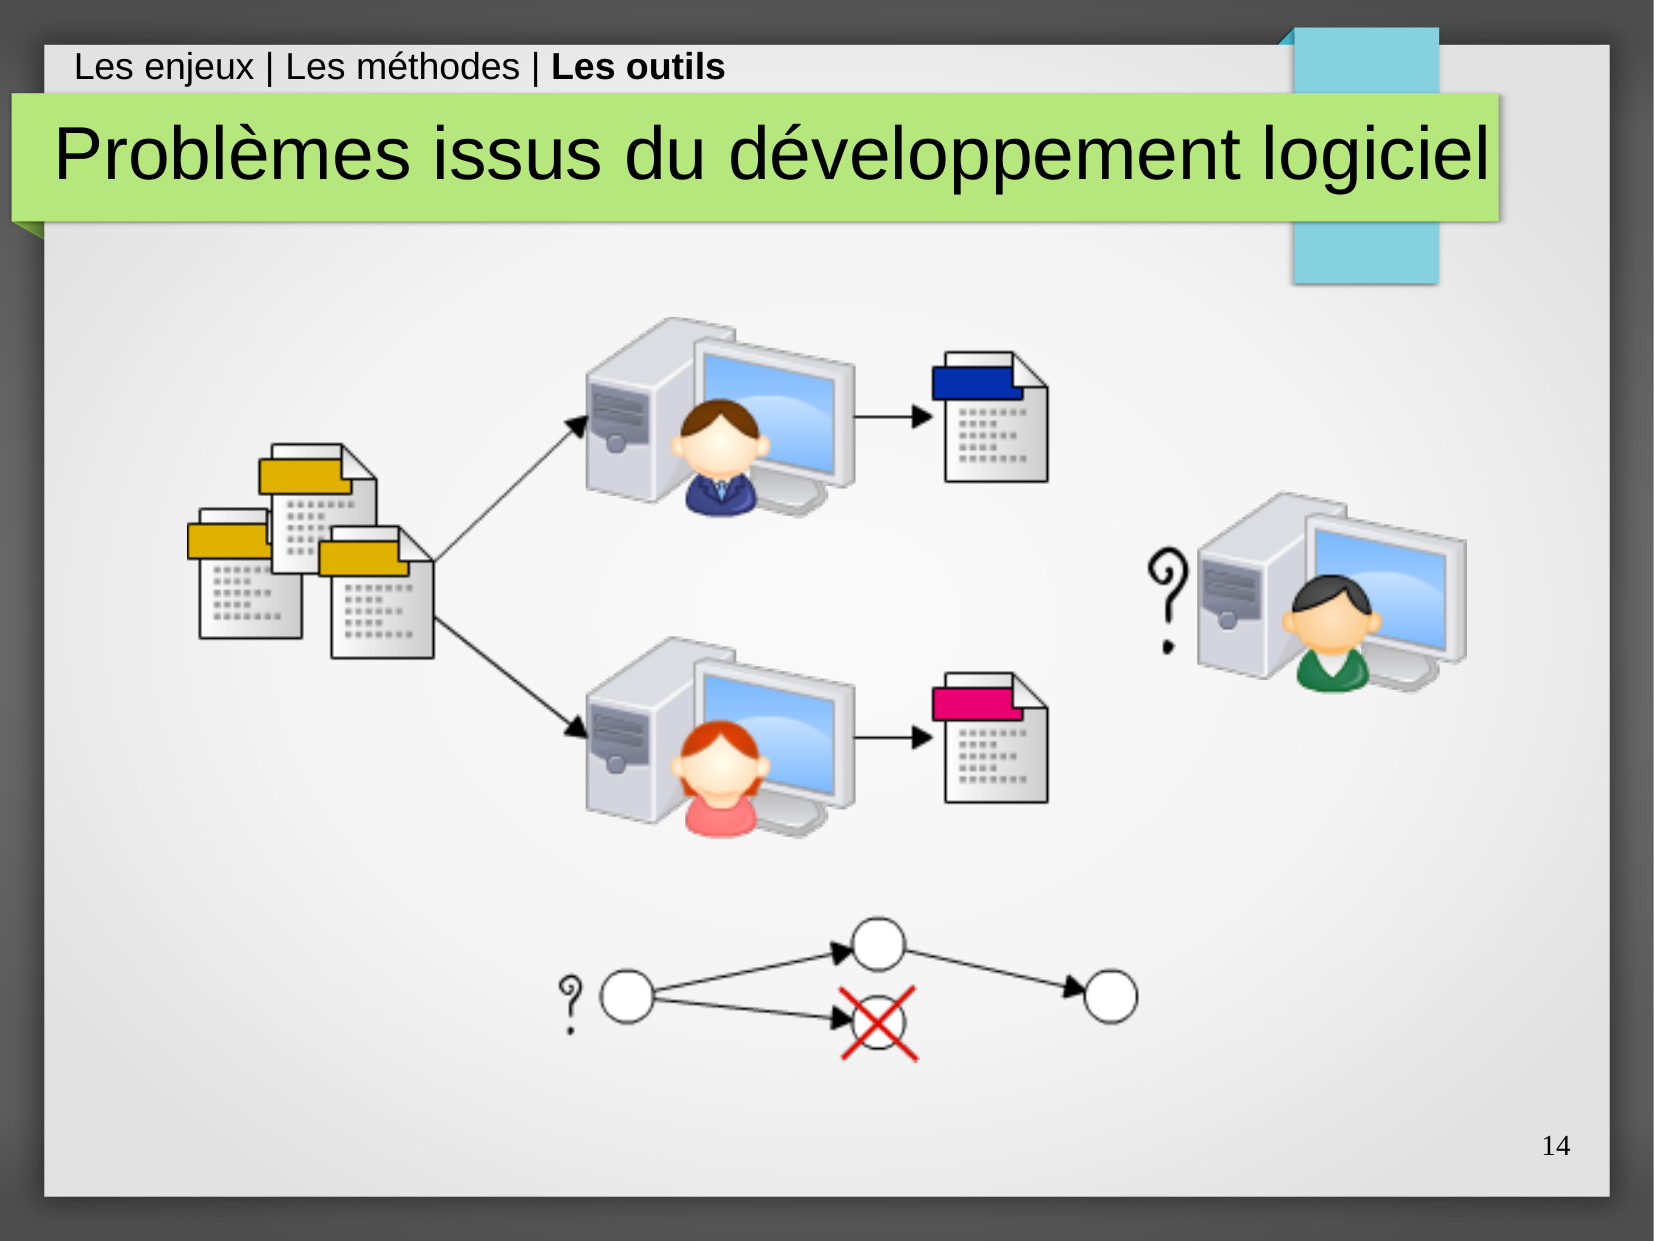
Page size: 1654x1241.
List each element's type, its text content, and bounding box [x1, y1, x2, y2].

text_box Les enjeux | Les méthodes | Les outils [59, 37, 815, 95]
picture [0, 0, 1654, 1241]
title Problèmes issus du développement logiciel [53, 94, 1518, 213]
